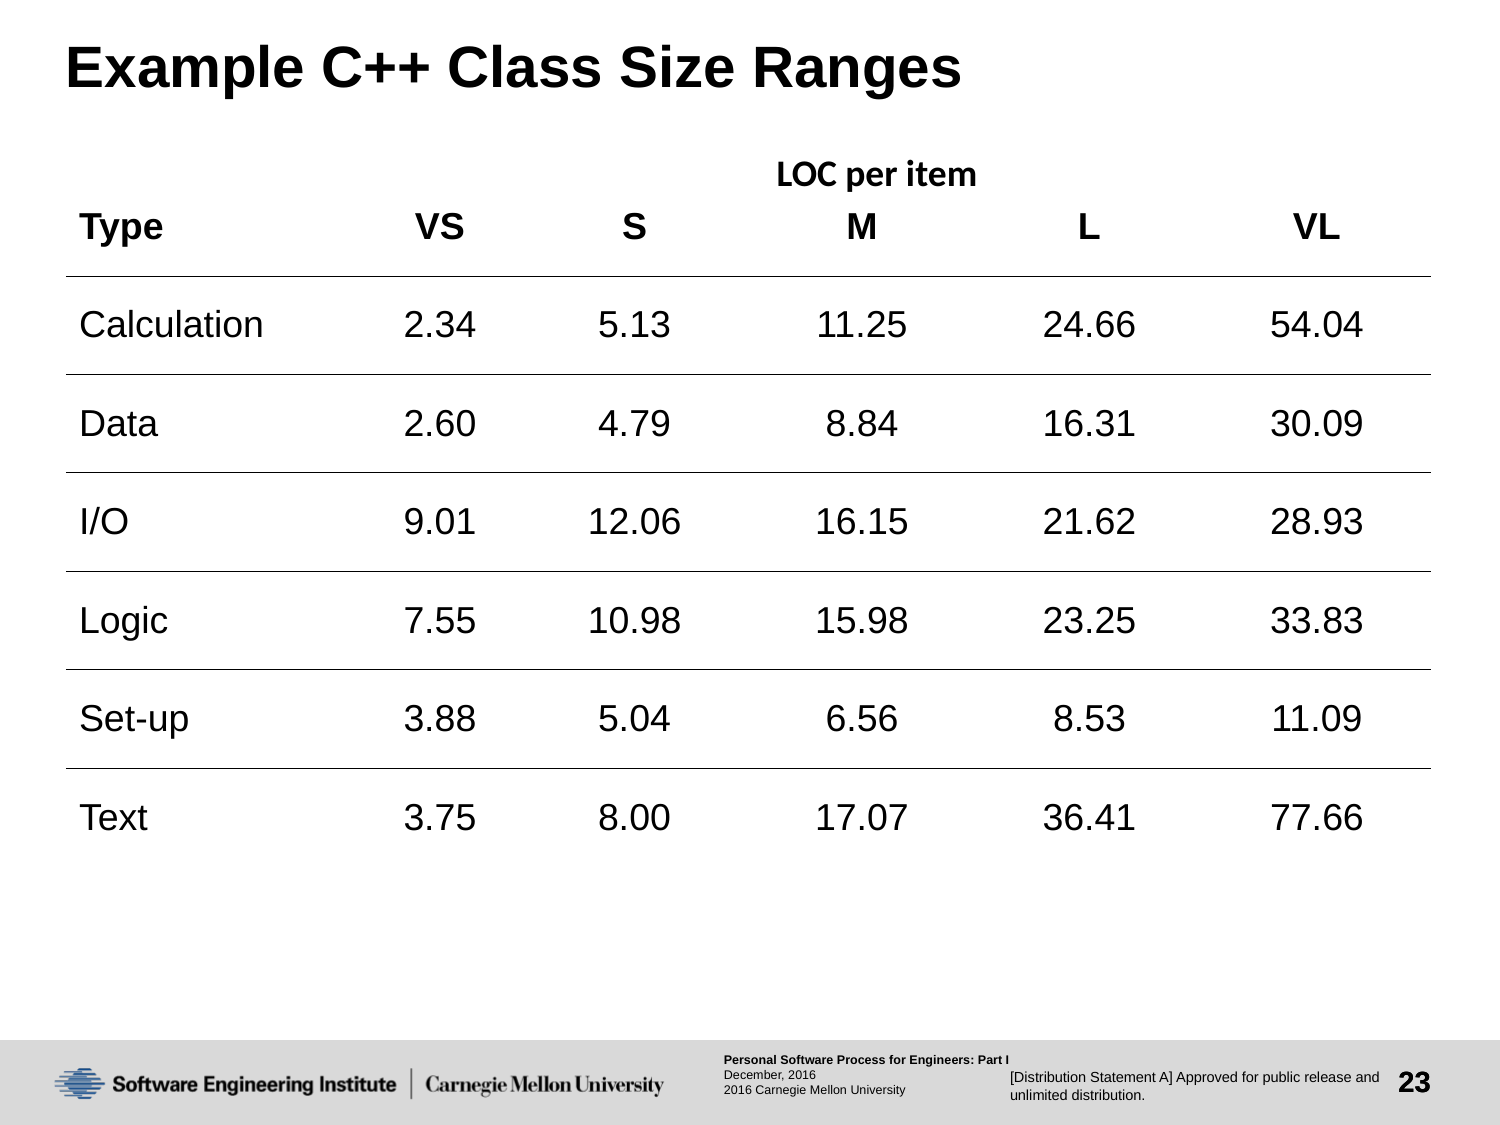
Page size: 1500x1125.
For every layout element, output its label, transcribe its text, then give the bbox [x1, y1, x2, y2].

table_cell 7.55 [359, 572, 521, 669]
table_cell Data [66, 375, 359, 472]
table_cell 28.93 [1203, 473, 1431, 571]
table_cell 8.00 [521, 769, 748, 867]
table_cell 21.62 [976, 473, 1203, 571]
table_cell Logic [66, 572, 359, 669]
table_header VS [359, 177, 521, 276]
table_cell 5.04 [521, 670, 748, 768]
table_cell 10.98 [521, 572, 748, 669]
picture [46, 1061, 673, 1104]
table_cell Text [66, 769, 359, 867]
table_cell 33.83 [1203, 572, 1431, 669]
table_cell 30.09 [1203, 375, 1431, 472]
table_cell 12.06 [521, 473, 748, 571]
table_cell 9.01 [359, 473, 521, 571]
table_cell 23.25 [976, 572, 1203, 669]
text_box LOC per item [478, 148, 1275, 195]
table_cell 8.53 [976, 670, 1203, 768]
title Example C++ Class Size Ranges [65, 37, 1313, 148]
table_header L [976, 195, 1203, 276]
table_cell Set-up [66, 670, 359, 768]
table_cell 17.07 [748, 769, 976, 867]
table_cell Calculation [66, 277, 359, 374]
table_cell 3.75 [359, 769, 521, 867]
table_cell 11.09 [1203, 670, 1431, 768]
table_cell 36.41 [976, 769, 1203, 867]
table_header Type [66, 177, 359, 276]
table_header S [521, 195, 748, 276]
table_cell 5.13 [521, 277, 748, 374]
table_cell 8.84 [748, 375, 976, 472]
table_cell 16.31 [976, 375, 1203, 472]
table_header M [748, 195, 976, 276]
table_cell 15.98 [748, 572, 976, 669]
table_cell 4.79 [521, 375, 748, 472]
table_cell 11.25 [748, 277, 976, 374]
table_cell 54.04 [1203, 277, 1431, 374]
table_cell 16.15 [748, 473, 976, 571]
table_header VL [1203, 177, 1431, 276]
table_cell 6.56 [748, 670, 976, 768]
table_cell 2.34 [359, 277, 521, 374]
table_cell 77.66 [1203, 769, 1431, 867]
table_cell 24.66 [976, 277, 1203, 374]
table_cell 3.88 [359, 670, 521, 768]
table_cell 2.60 [359, 375, 521, 472]
table_cell I/O [66, 473, 359, 571]
